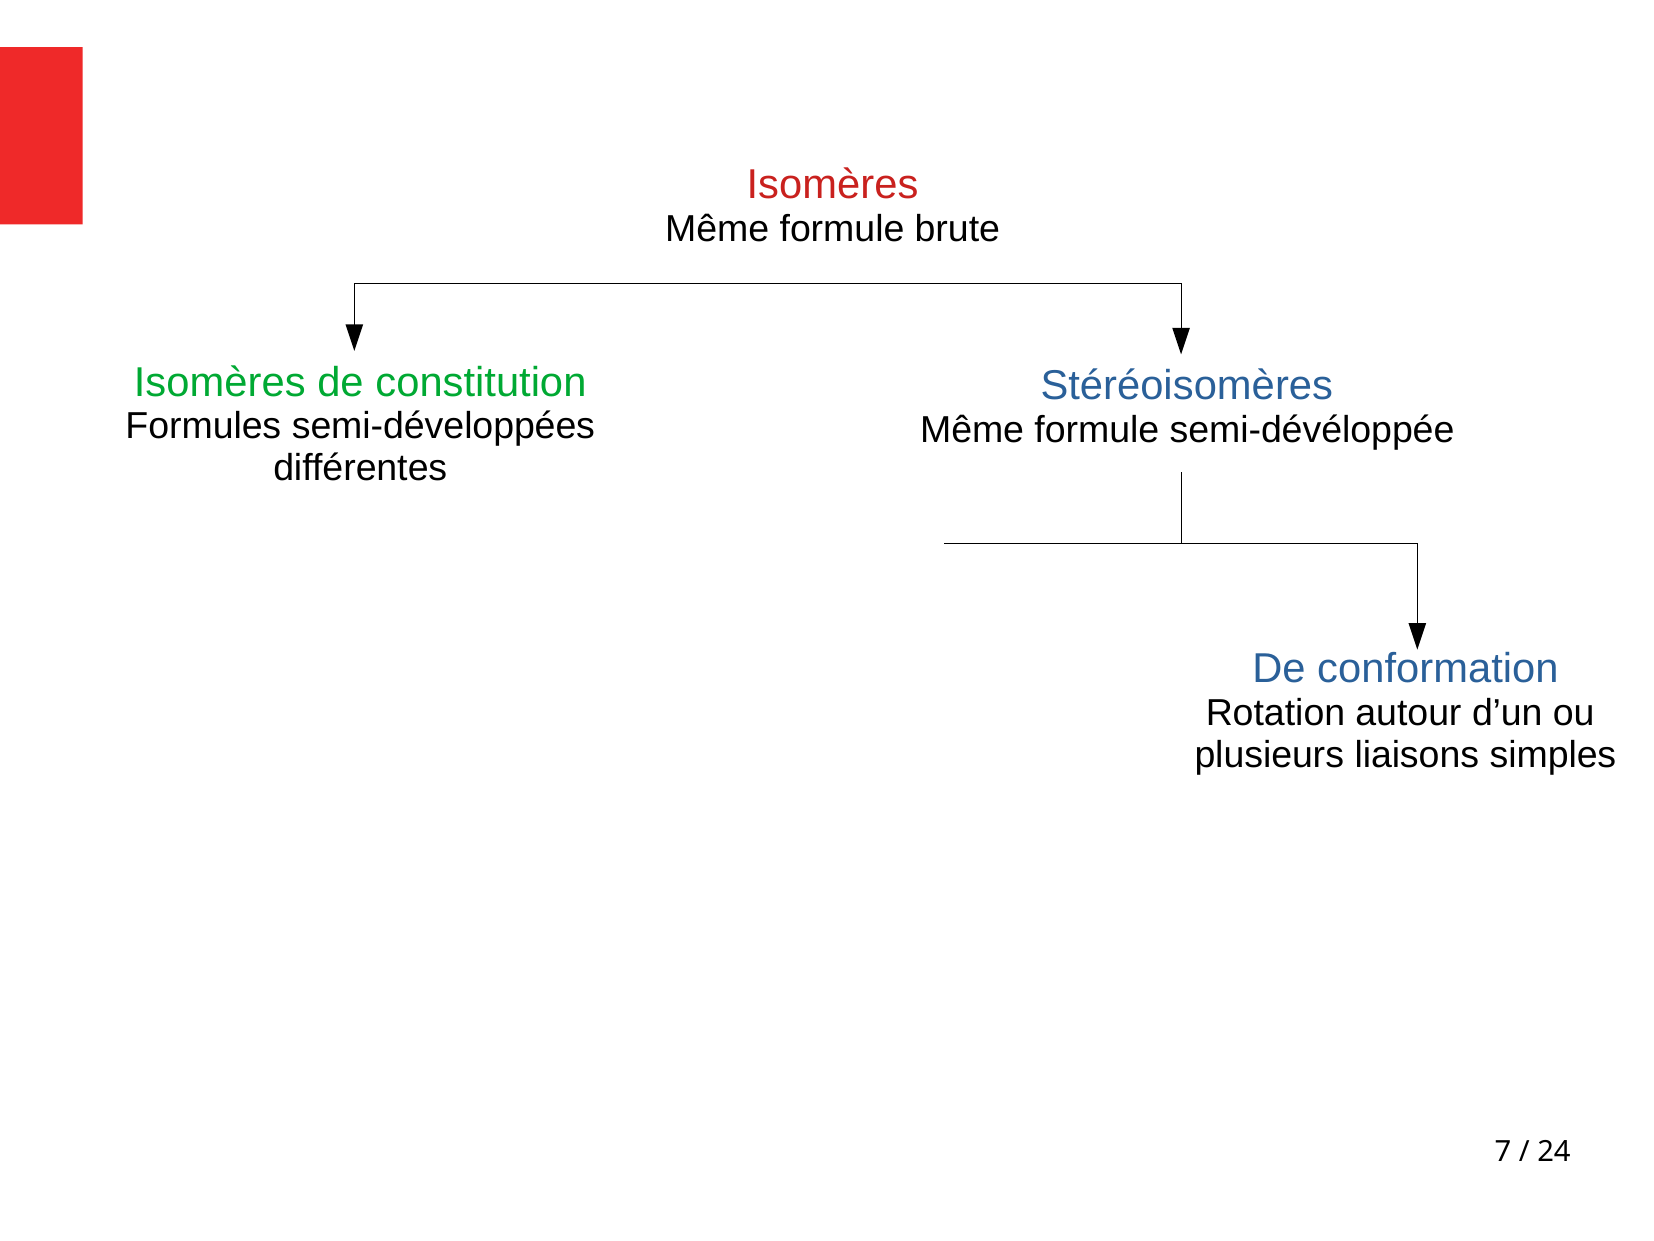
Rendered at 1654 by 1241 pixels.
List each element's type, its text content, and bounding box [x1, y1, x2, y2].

text_box Stéréoisomères Même formule semi-dévéloppée [862, 354, 1512, 458]
text_box De conformation Rotation autour d’un ou plusieurs liaisons simples [1169, 637, 1642, 821]
text_box Isomères de constitution Formules semi-développées différentes [106, 350, 615, 497]
text_box Isomères Même formule brute [625, 153, 1040, 257]
